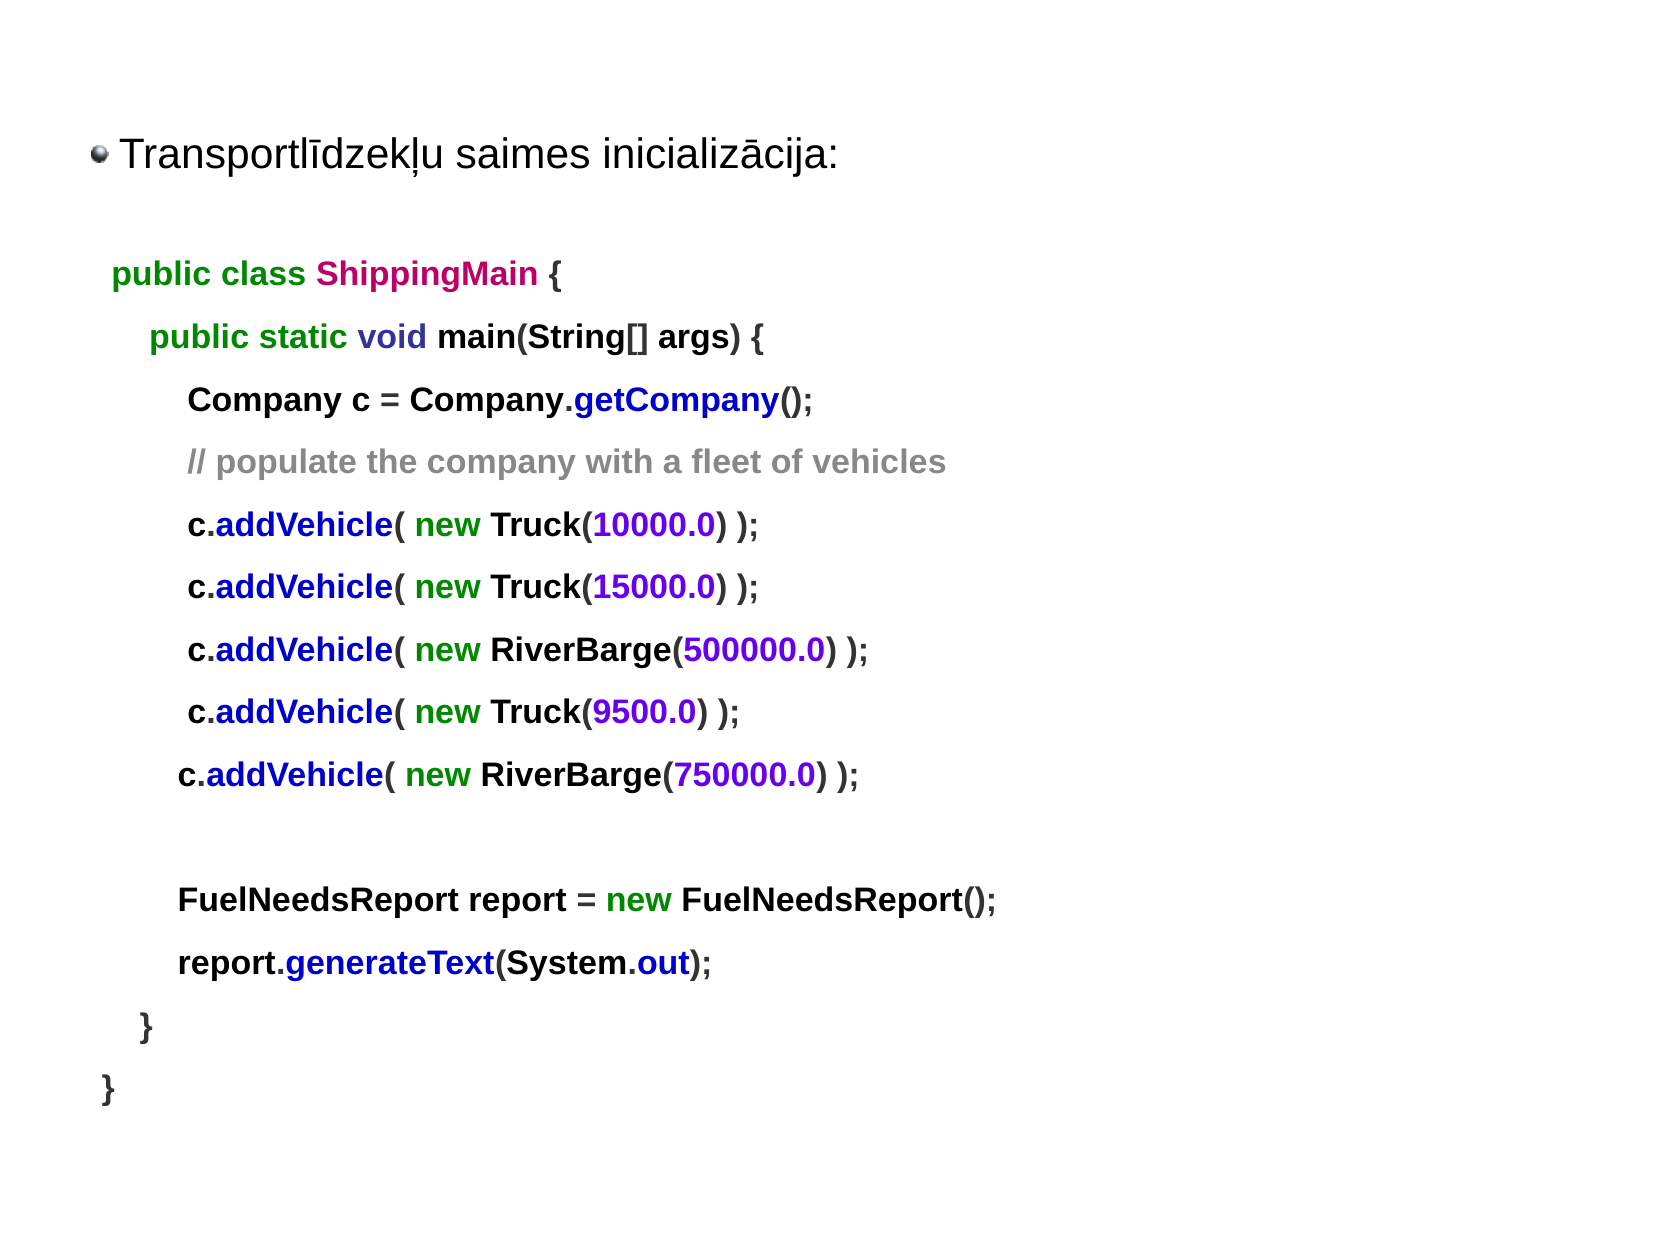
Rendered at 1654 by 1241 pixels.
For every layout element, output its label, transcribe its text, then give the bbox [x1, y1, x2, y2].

list Transportlīdzekļu saimes inicializācija: public class ShippingMain { public static void main(String[] args) { Company c = Company.getCompany(); // populate the company with a fleet of vehicles c.addVehicle( new Truck(10000.0) ); c.addVehicle( new Truck(15000.0) ); c.addVehicle( new RiverBarge(500000.0) ); c.addVehicle( new Truck(9500.0) ); c.addVehicle( new RiverBarge(750000.0) ); FuelNeedsReport report = new FuelNeedsReport(); report.generateText(System.out); } } [82, 129, 1538, 1111]
